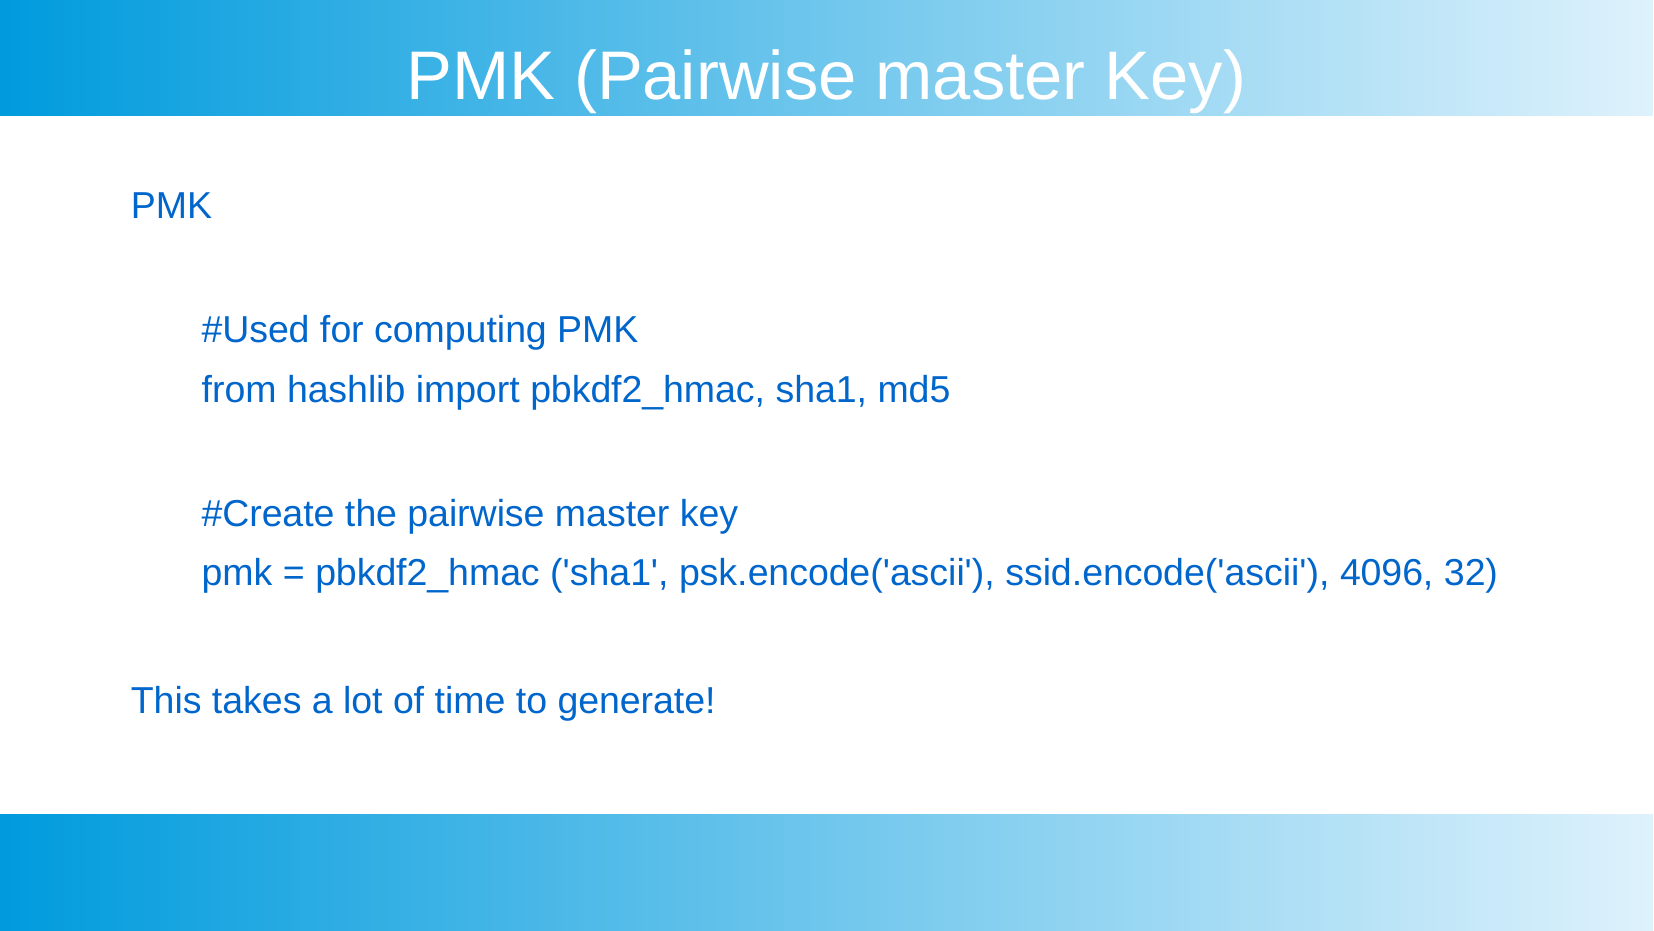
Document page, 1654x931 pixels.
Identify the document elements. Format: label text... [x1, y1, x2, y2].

list PMK #Used for computing PMK from hashlib import pbkdf2_hmac, sha1, md5 #Create the pairwise master key pmk = pbkdf2_hmac ('sha1', psk.encode('ascii'), ssid.encode('ascii'), 4096, 32) This takes a lot of time to generate! [60, 120, 1549, 661]
title PMK (Pairwise master Key) [82, 37, 1571, 116]
